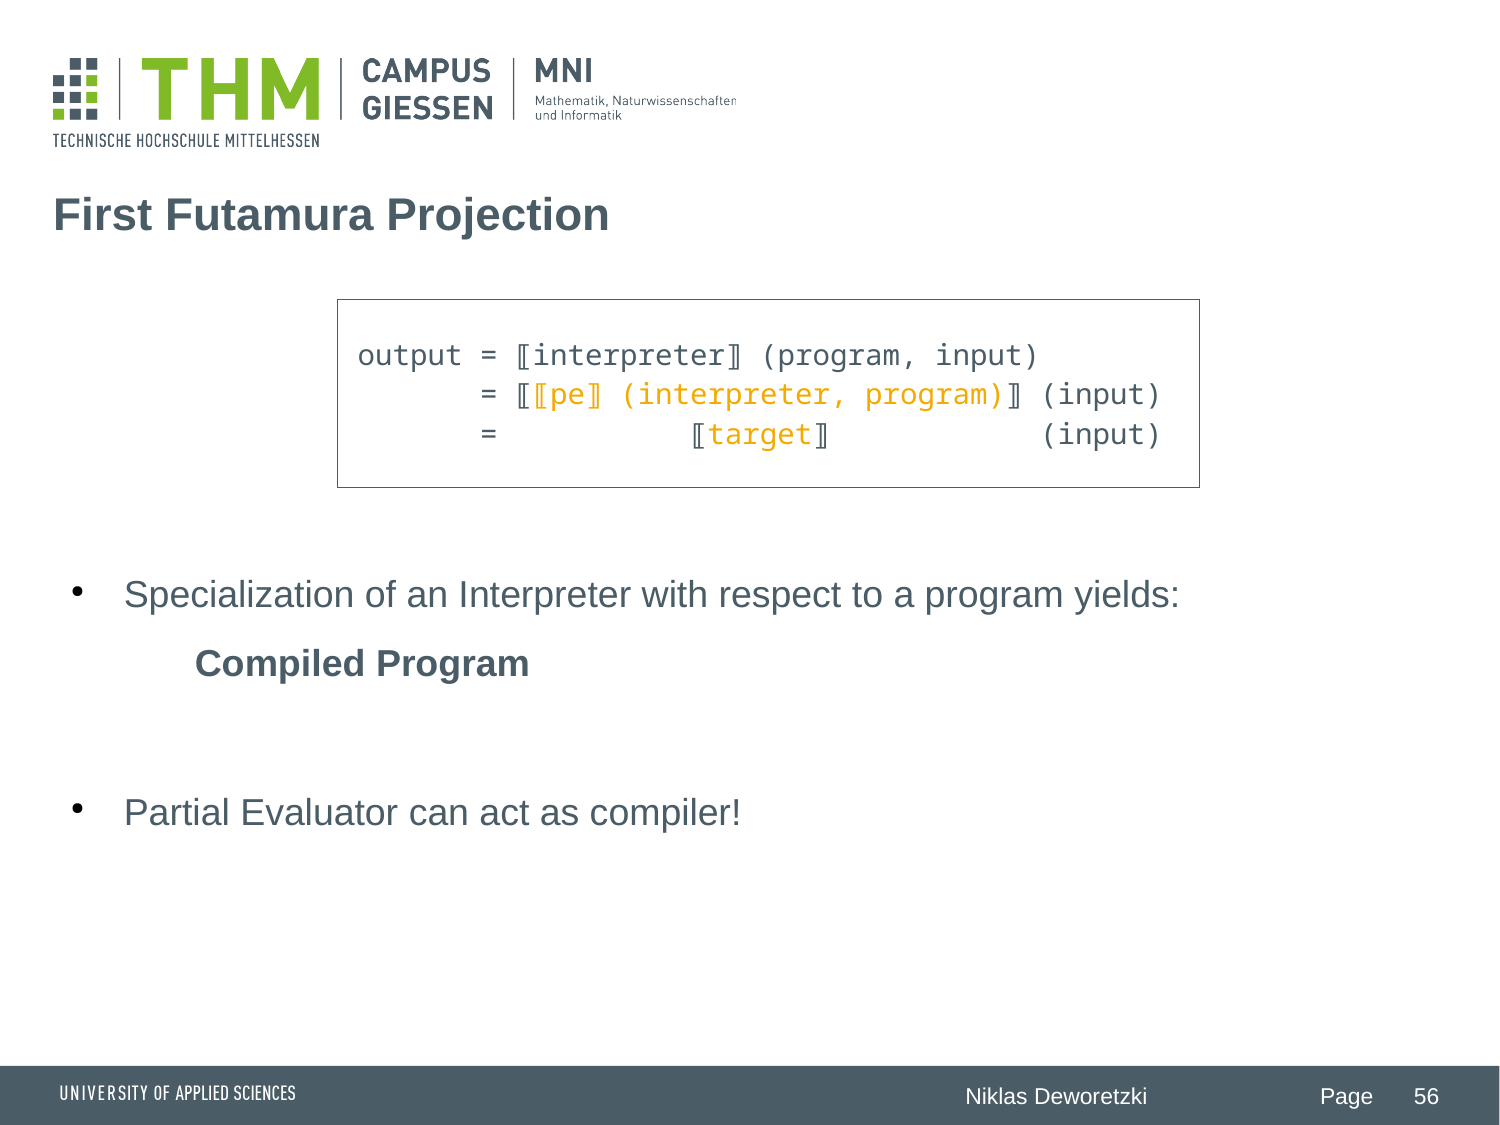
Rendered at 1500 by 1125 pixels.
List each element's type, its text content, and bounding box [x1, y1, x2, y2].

slide_number <number> [1376, 1073, 1455, 1118]
picture [59, 1082, 296, 1104]
title First Futamura Projection [53, 177, 1435, 272]
list Specialization of an Interpreter with respect to a program yields: Compiled Program Partial Evaluator can act as compiler! [53, 562, 1436, 1013]
text_box output = ⟦interpreter⟧ (program, input) = ⟦⟦pe⟧ (interpreter, program)⟧ (input) = ⟦target⟧ (input) [337, 299, 1200, 488]
picture [53, 58, 736, 147]
